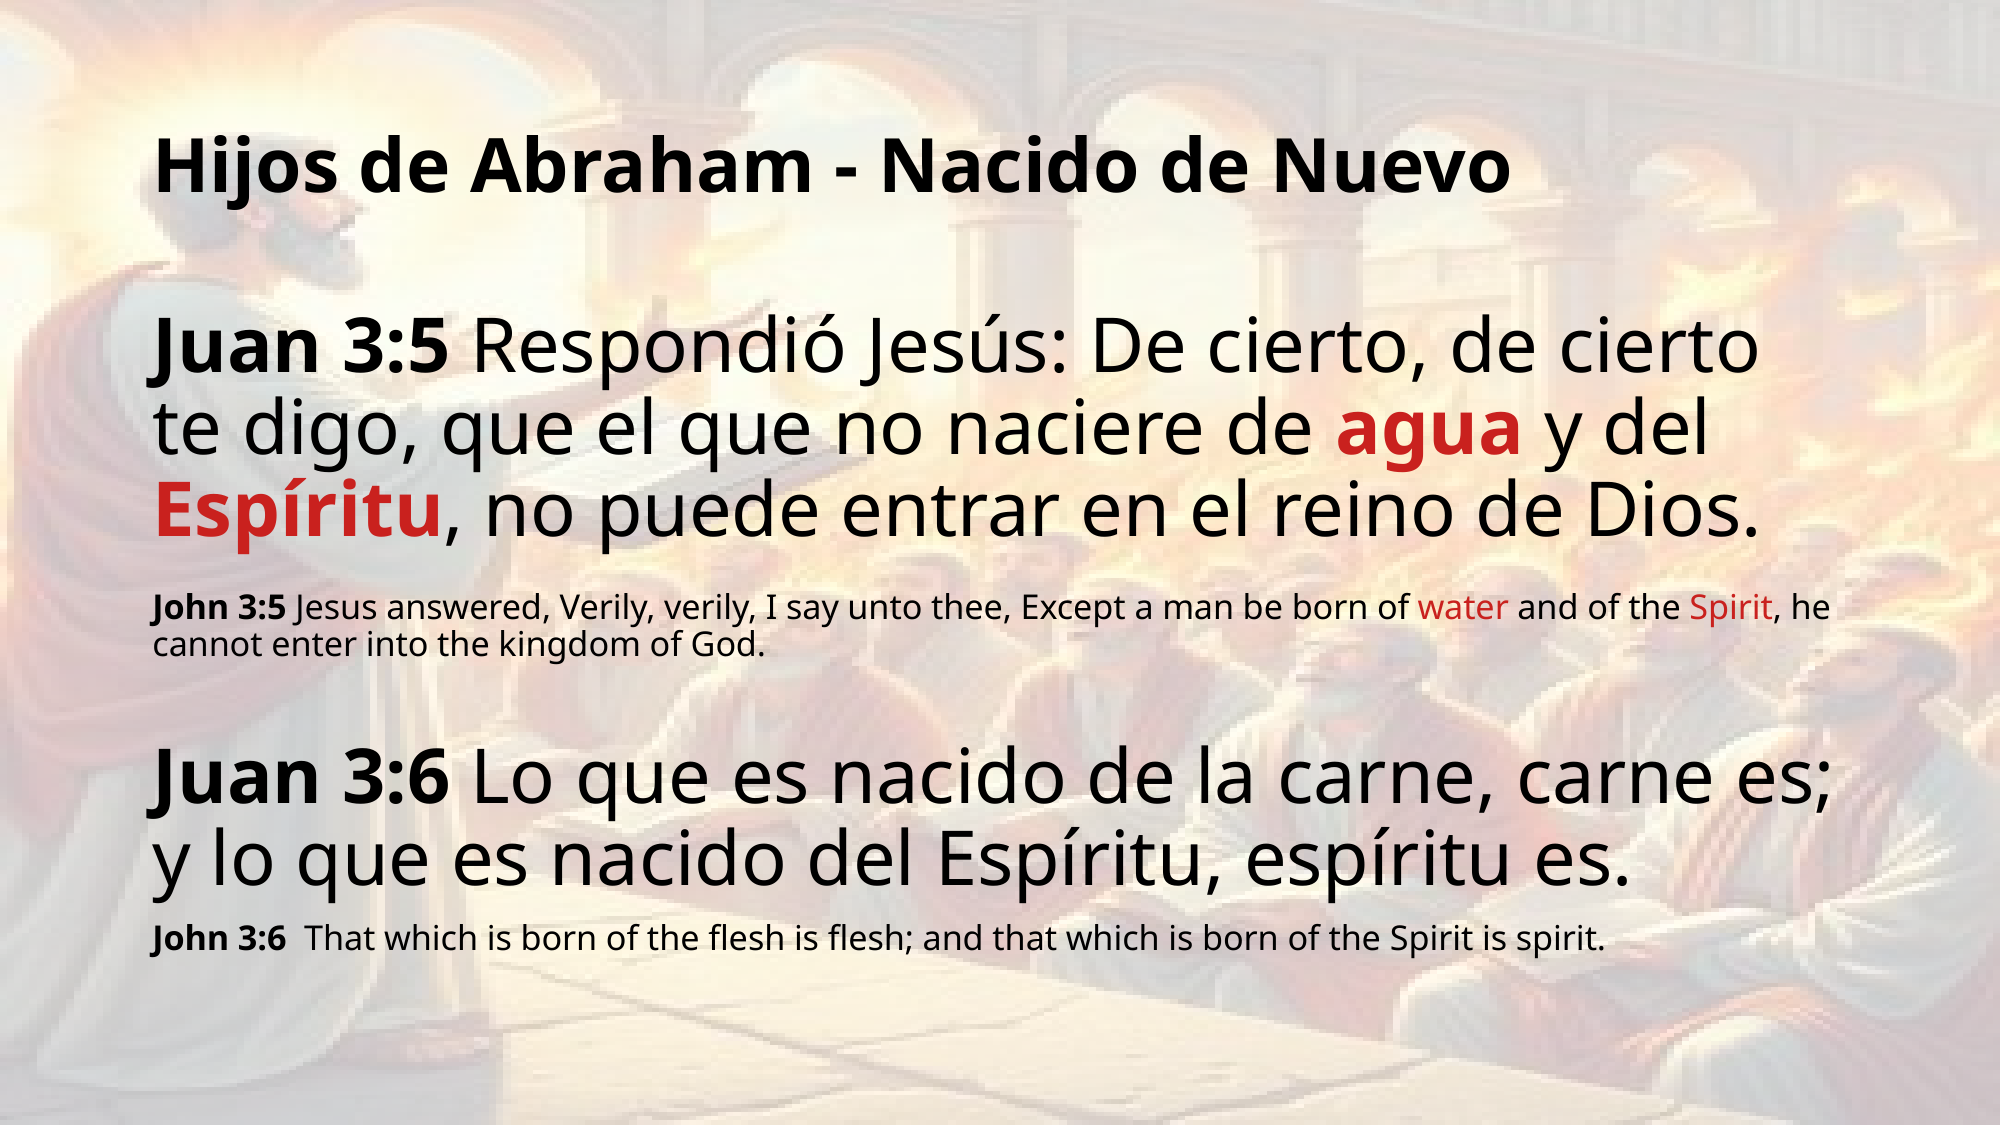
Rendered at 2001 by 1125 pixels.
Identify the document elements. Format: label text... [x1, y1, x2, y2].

list Juan 3:5 Respondió Jesús: De cierto, de cierto te digo, que el que no naciere de agua y del Espíritu, no puede entrar en el reino de Dios. John 3:5 Jesus answered, Verily, verily, I say unto thee, Except a man be born of water and of the Spirit, he cannot enter into the kingdom of God. Juan 3:6 Lo que es nacido de la carne, carne es; y lo que es nacido del Espíritu, espíritu es. John 3:6 That which is born of the flesh is flesh; and that which is born of the Spirit is spirit. [137, 299, 1863, 1066]
title Hijos de Abraham - Nacido de Nuevo [137, 59, 1863, 278]
